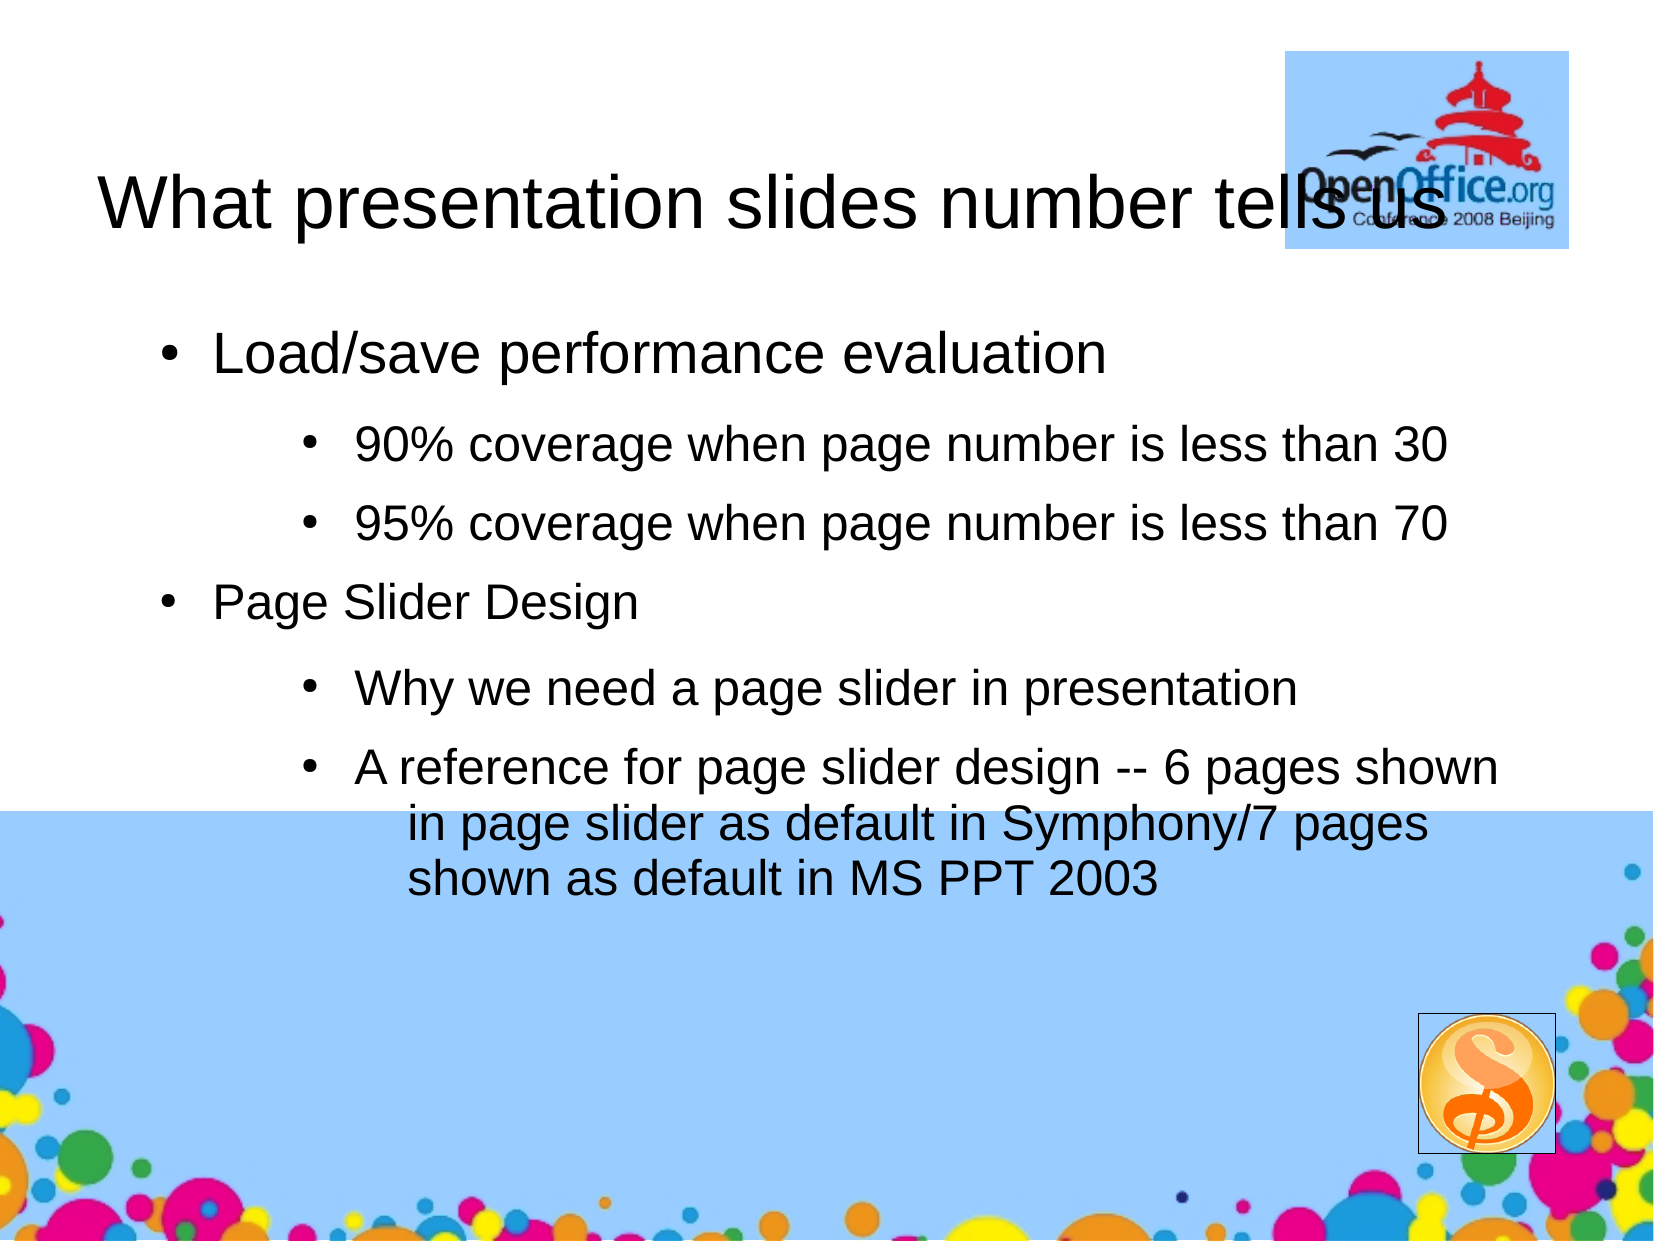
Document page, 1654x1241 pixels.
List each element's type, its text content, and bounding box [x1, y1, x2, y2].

picture [1285, 51, 1569, 250]
picture [0, 810, 1654, 1241]
picture [1419, 1014, 1555, 1153]
title What presentation slides number tells us [27, 159, 1519, 246]
list Load/save performance evaluation 90% coverage when page number is less than 30 95% coverage when page number is less than 70 Page Slider Design Why we need a page slider in presentation A reference for page slider design -- 6 pages shown in page slider as default in Symphony/7 pages shown as default in MS PPT 2003 [124, 321, 1530, 1152]
